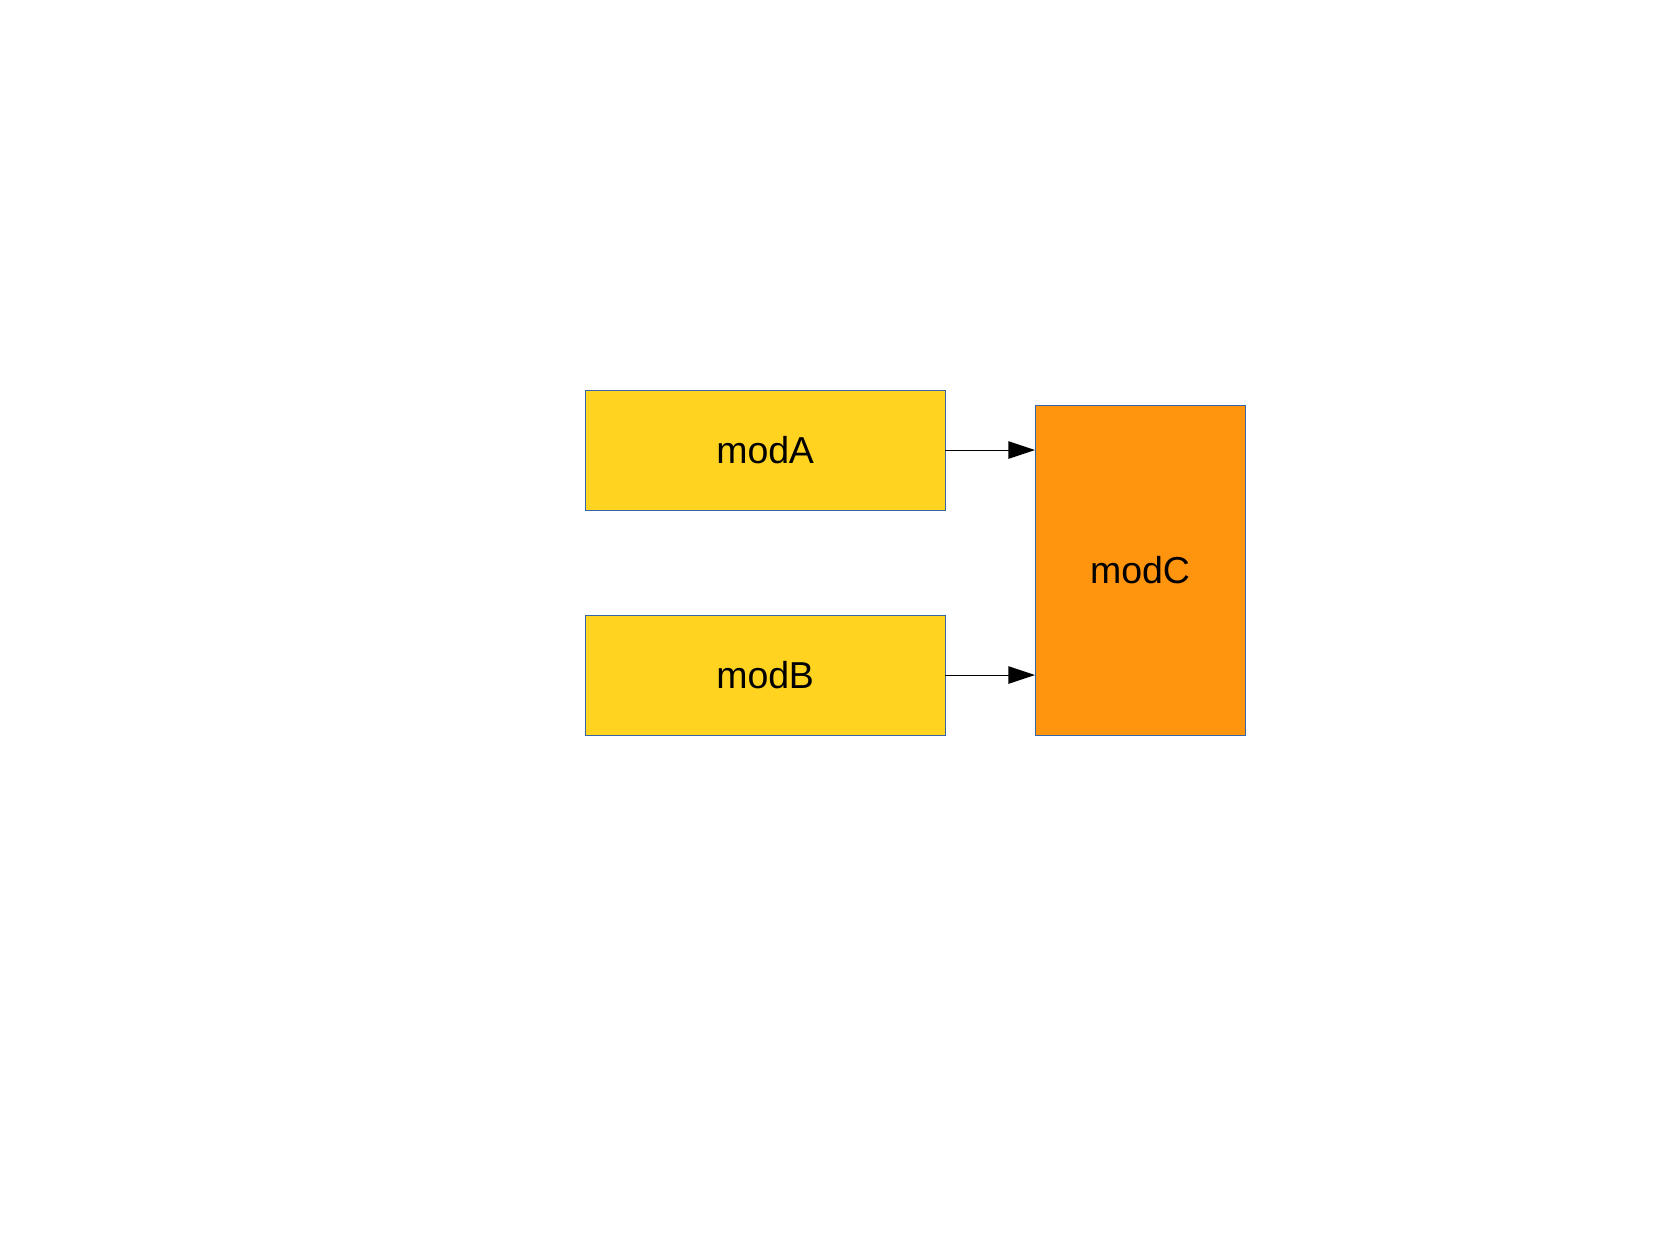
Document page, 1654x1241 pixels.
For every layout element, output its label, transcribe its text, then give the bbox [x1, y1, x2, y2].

subtitle [82, 290, 1571, 1010]
text_box modA [585, 390, 946, 511]
text_box modB [585, 615, 946, 736]
text_box modC [1035, 405, 1246, 736]
